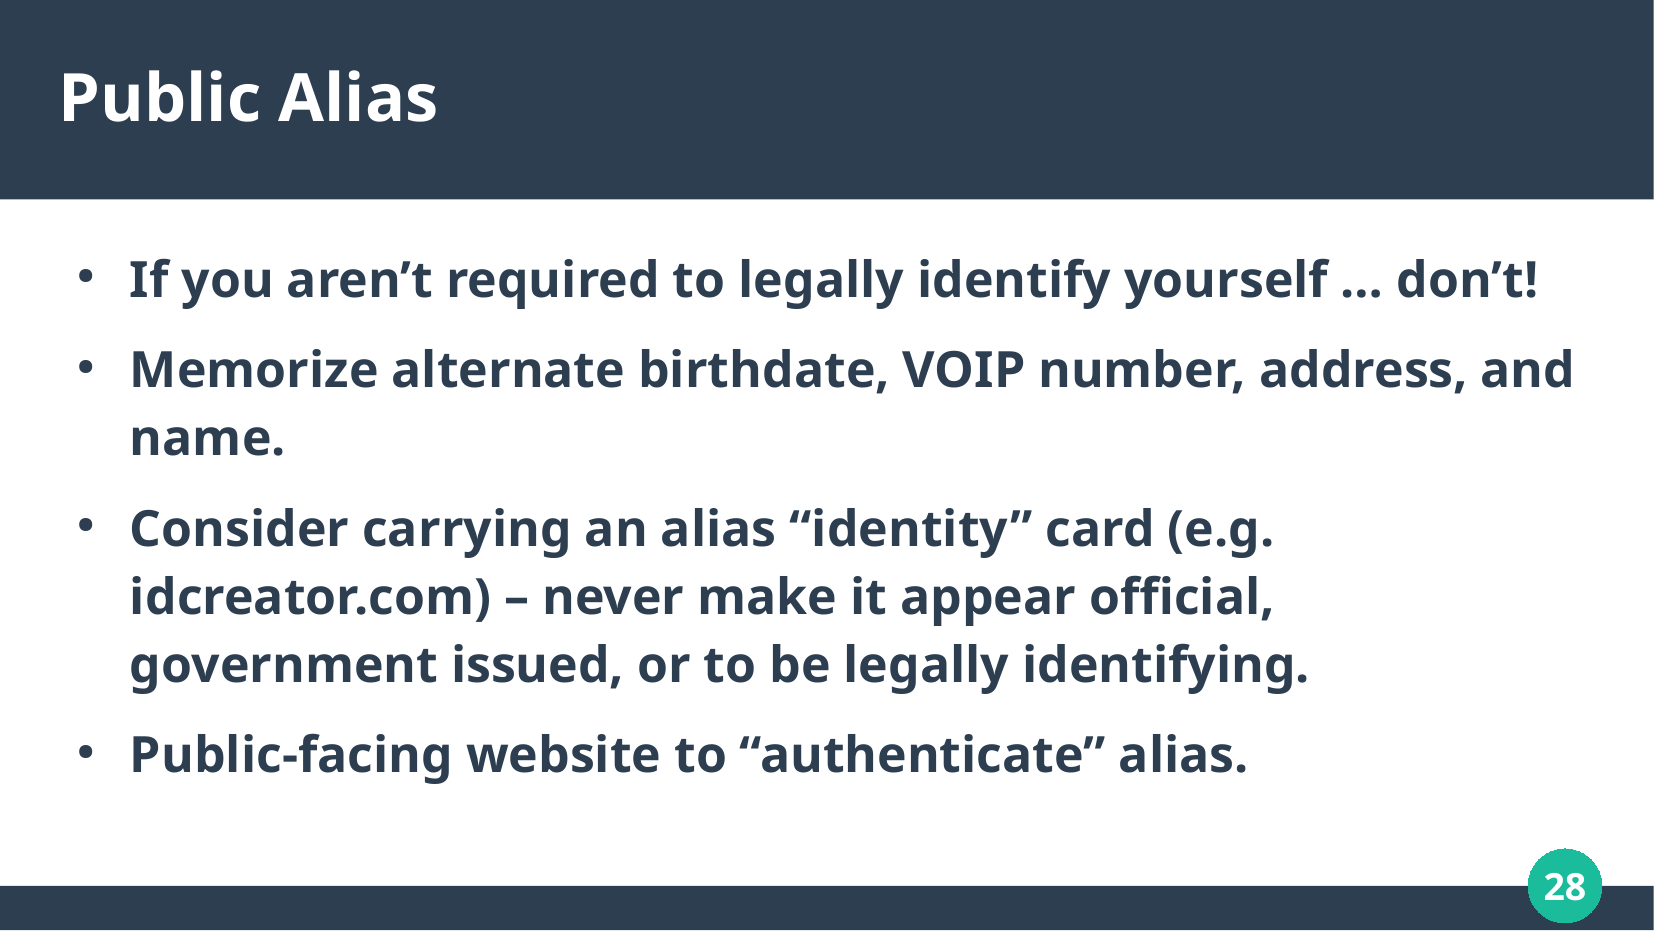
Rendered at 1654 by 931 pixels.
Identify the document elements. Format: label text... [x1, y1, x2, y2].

list If you aren’t required to legally identify yourself … don’t! Memorize alternate birthdate, VOIP number, address, and name. Consider carrying an alias “identity” card (e.g. idcreator.com) – never make it appear official, government issued, or to be legally identifying. Public-facing website to “authenticate” alias. [59, 243, 1595, 864]
title Public Alias [59, 37, 1595, 155]
